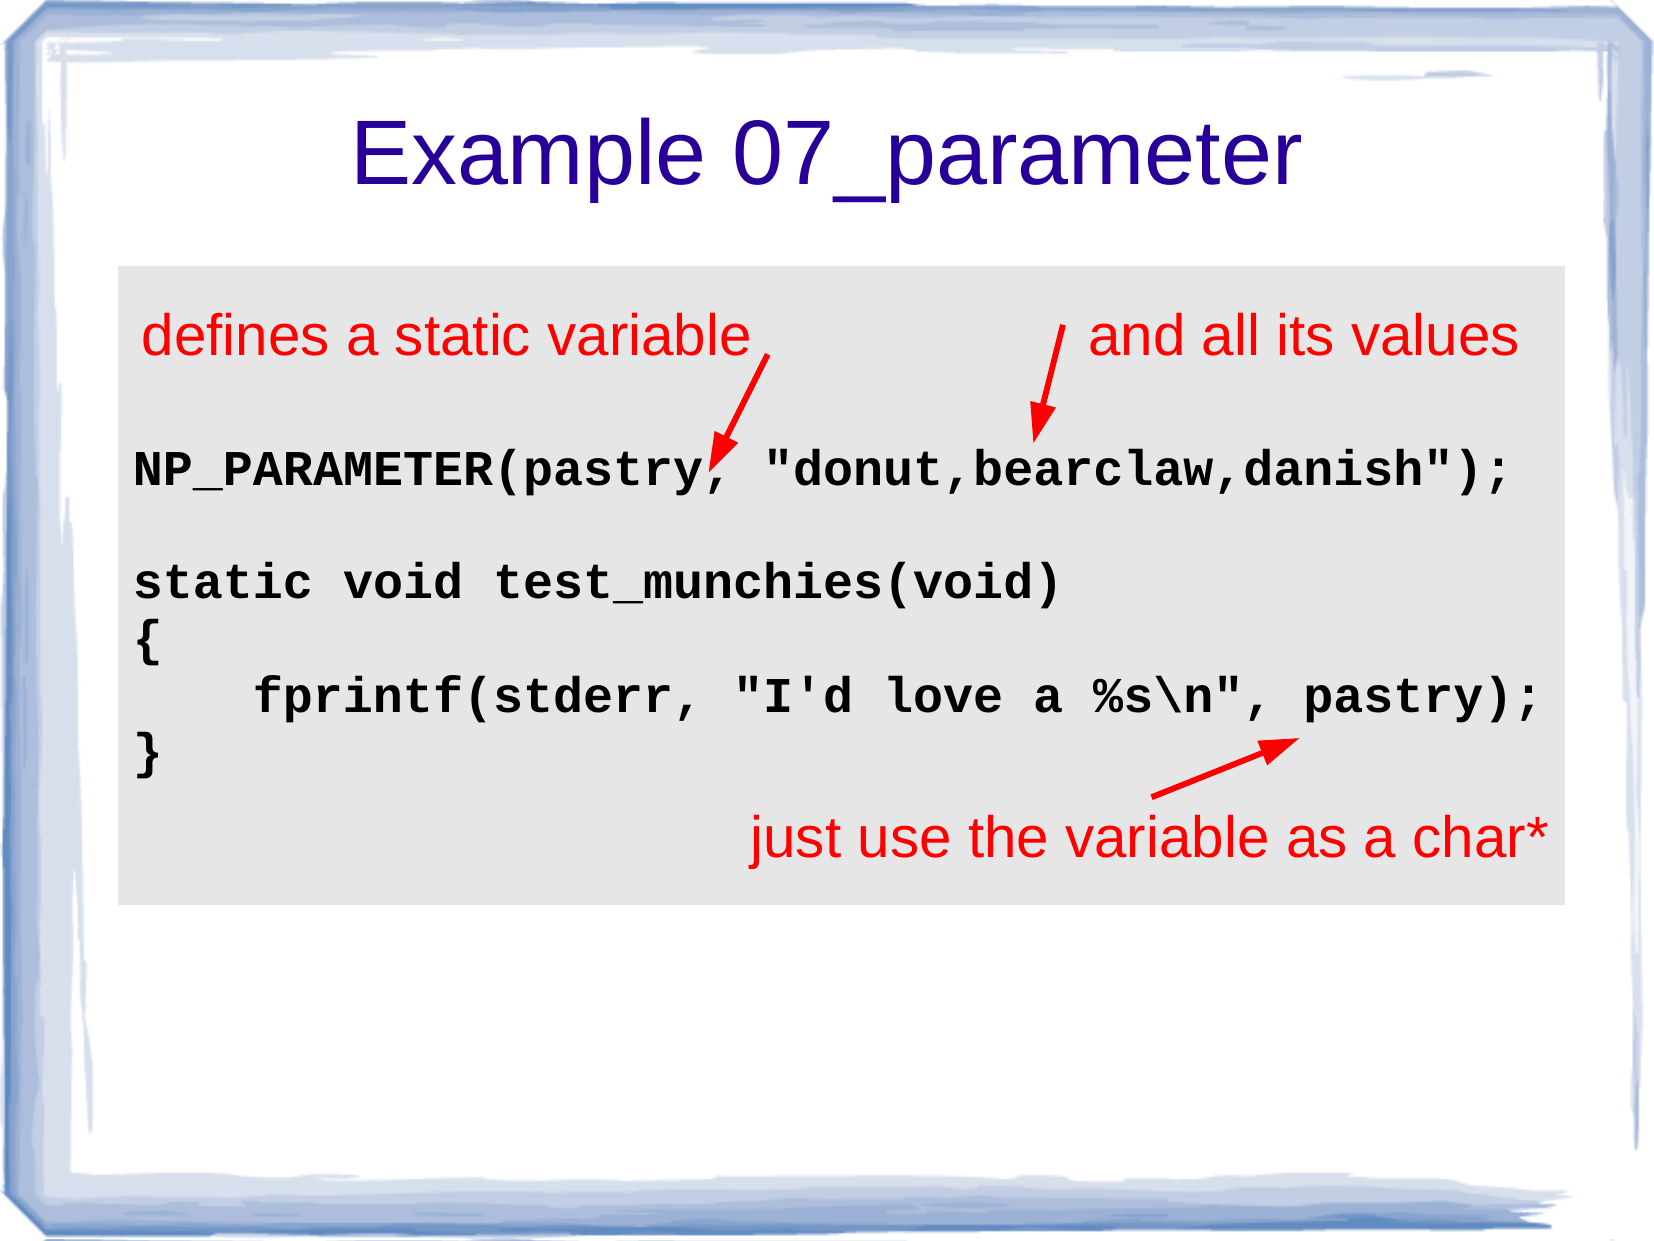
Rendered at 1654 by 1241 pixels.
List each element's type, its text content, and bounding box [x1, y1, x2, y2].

text_box NP_PARAMETER(pastry, "donut,bearclaw,danish"); static void test_munchies(void) { fprintf(stderr, "I'd love a %s\n", pastry); } [118, 265, 1565, 905]
text_box defines a static variable [127, 295, 768, 384]
text_box and all its values [1073, 295, 1536, 384]
title Example 07_parameter [82, 49, 1571, 257]
picture [0, 0, 1654, 1241]
text_box just use the variable as a char* [735, 797, 1565, 878]
